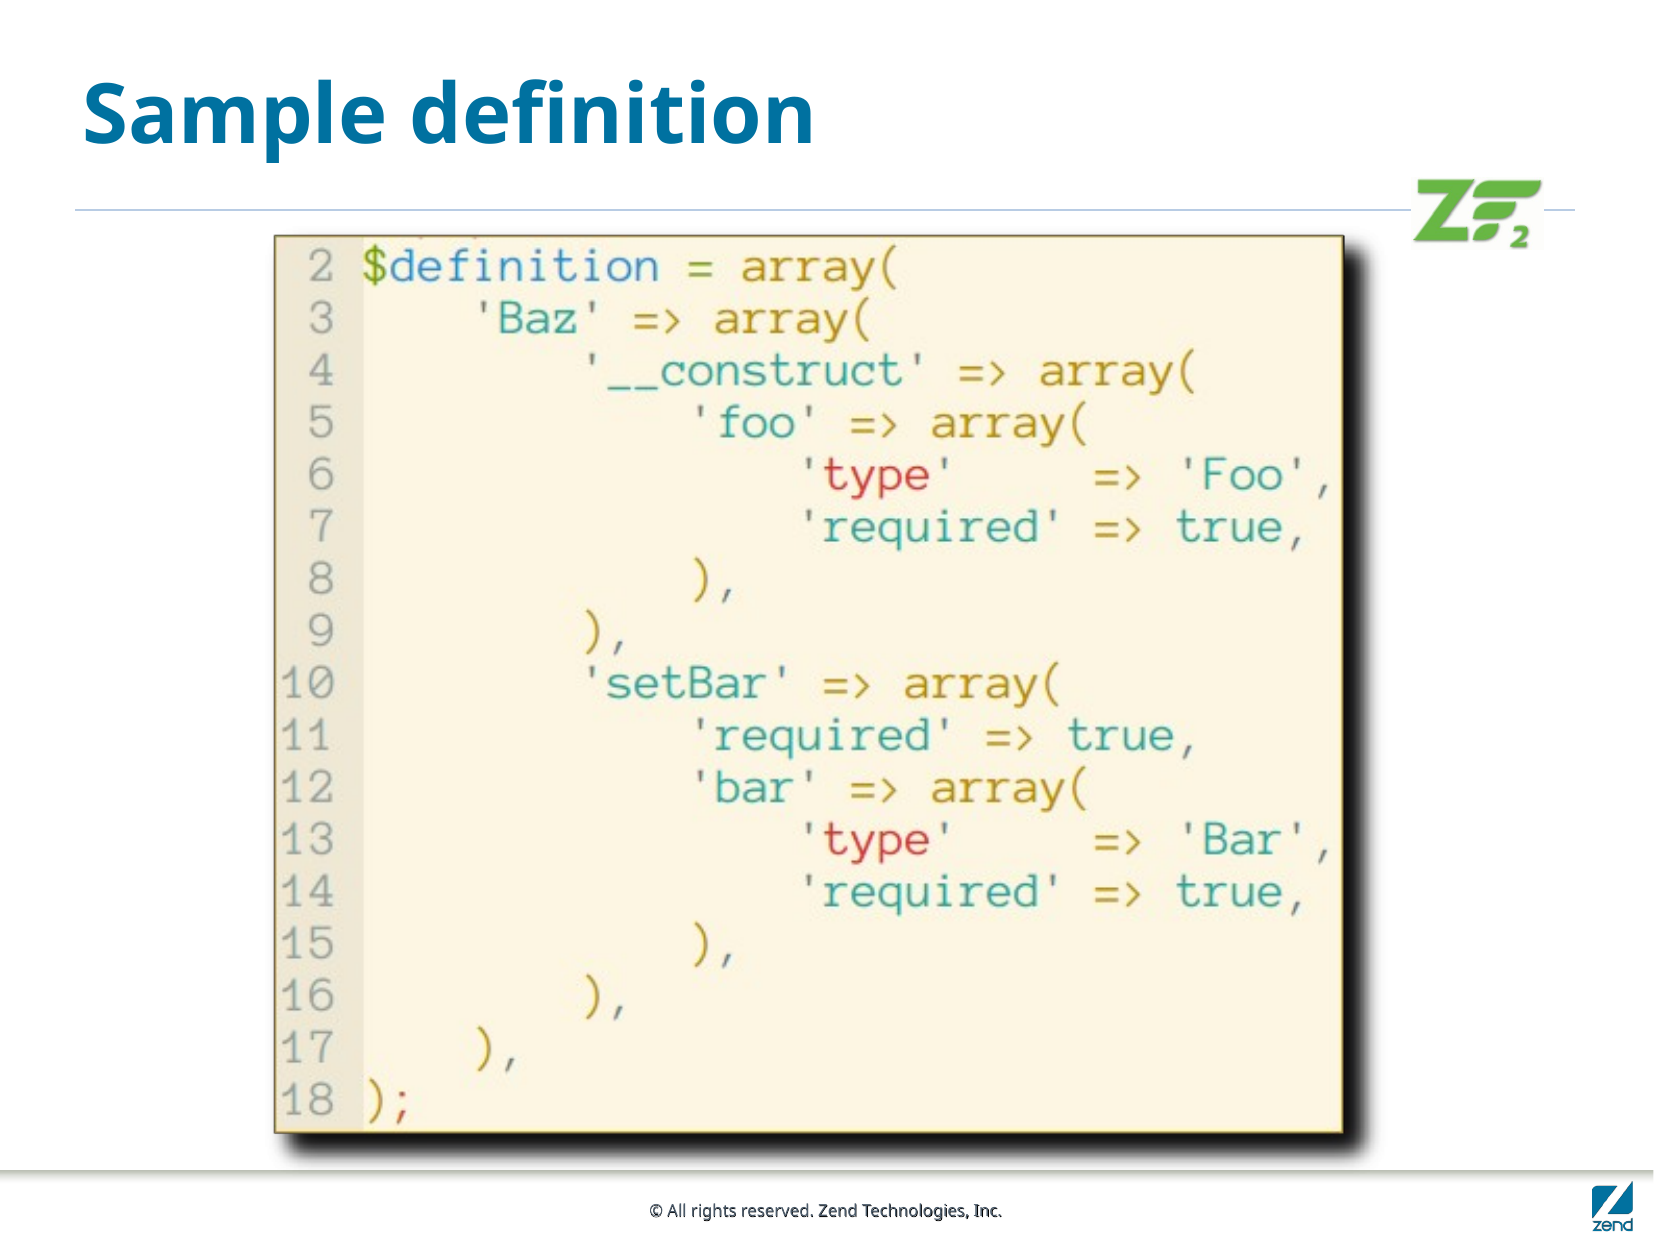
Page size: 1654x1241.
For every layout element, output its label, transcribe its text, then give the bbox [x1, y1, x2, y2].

title Sample definition [82, 47, 1489, 169]
picture [1411, 177, 1544, 250]
picture [0, 221, 1654, 1232]
